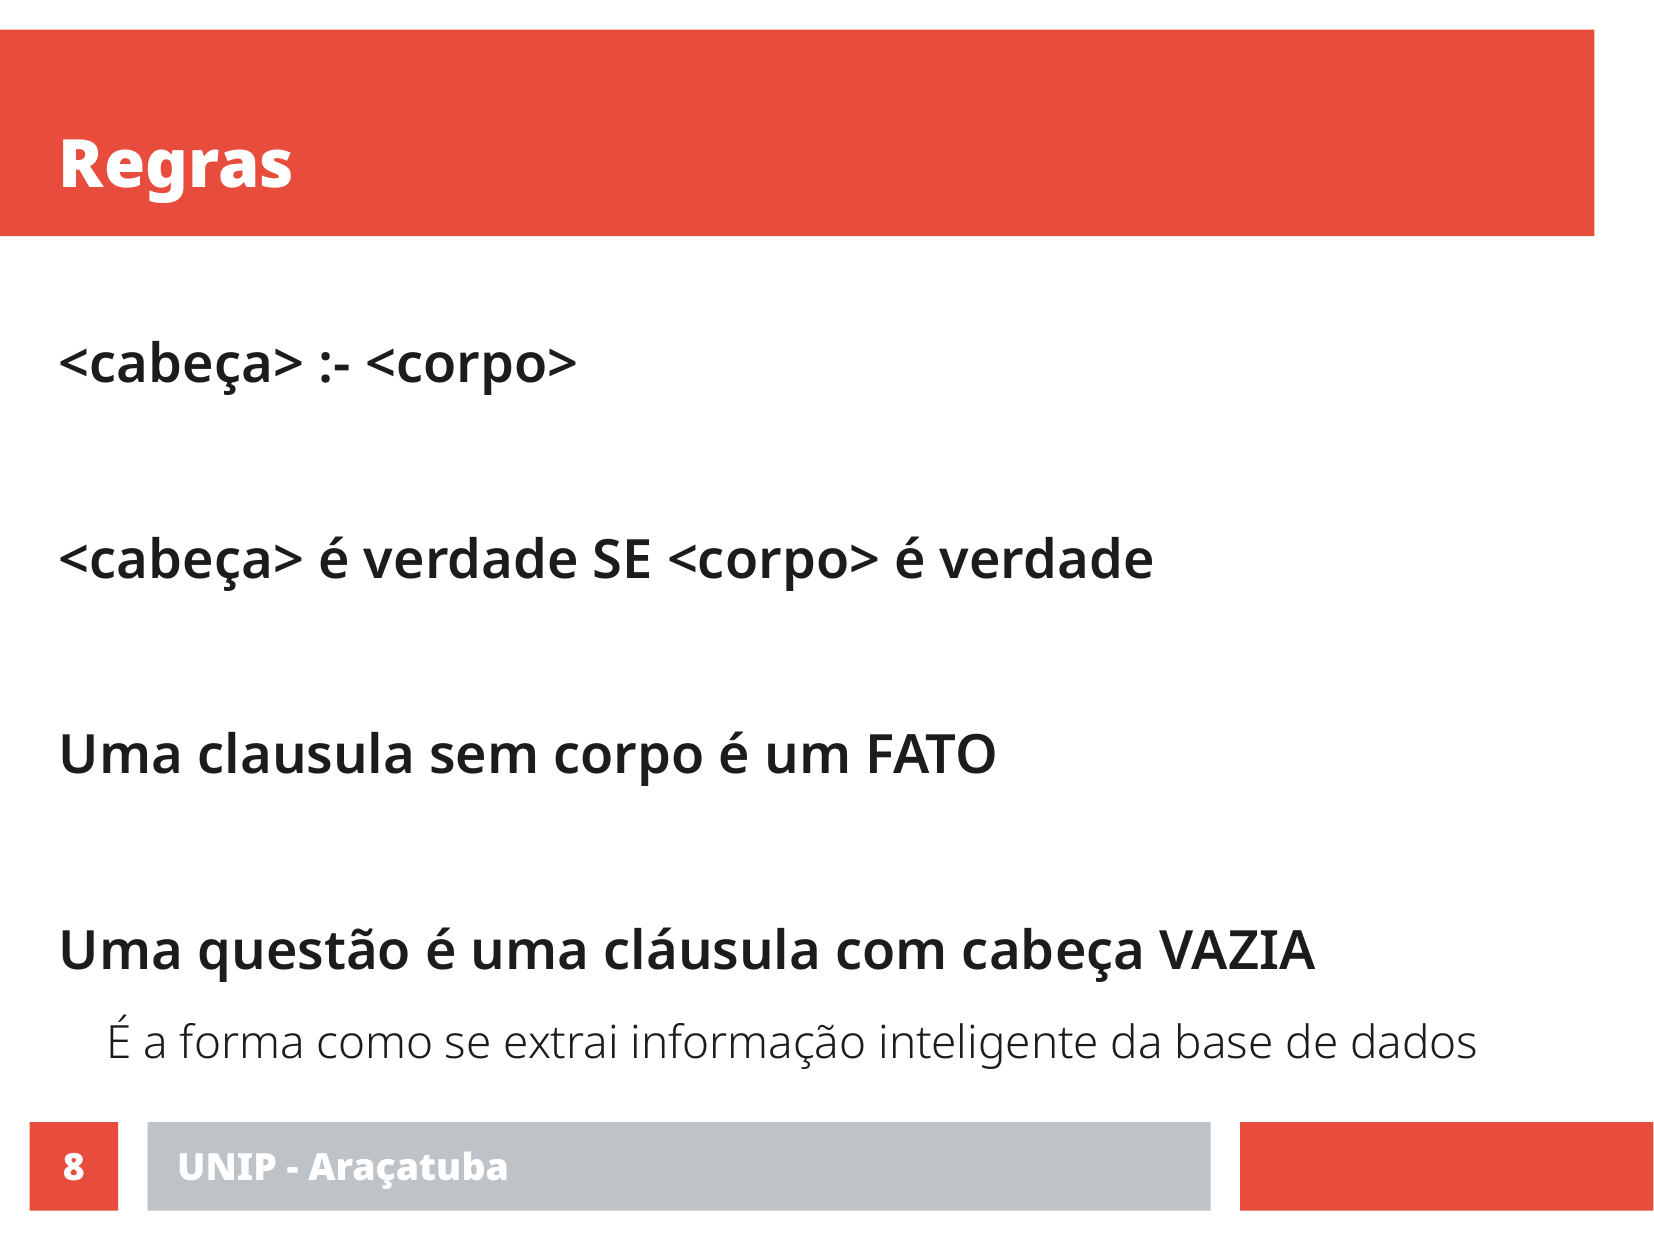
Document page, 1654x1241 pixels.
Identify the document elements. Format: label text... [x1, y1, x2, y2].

title Regras [59, 59, 1595, 207]
list <cabeça> :- <corpo> <cabeça> é verdade SE <corpo> é verdade Uma clausula sem corpo é um FATO Uma questão é uma cláusula com cabeça VAZIA É a forma como se extrai informação inteligente da base de dados [59, 324, 1565, 1093]
